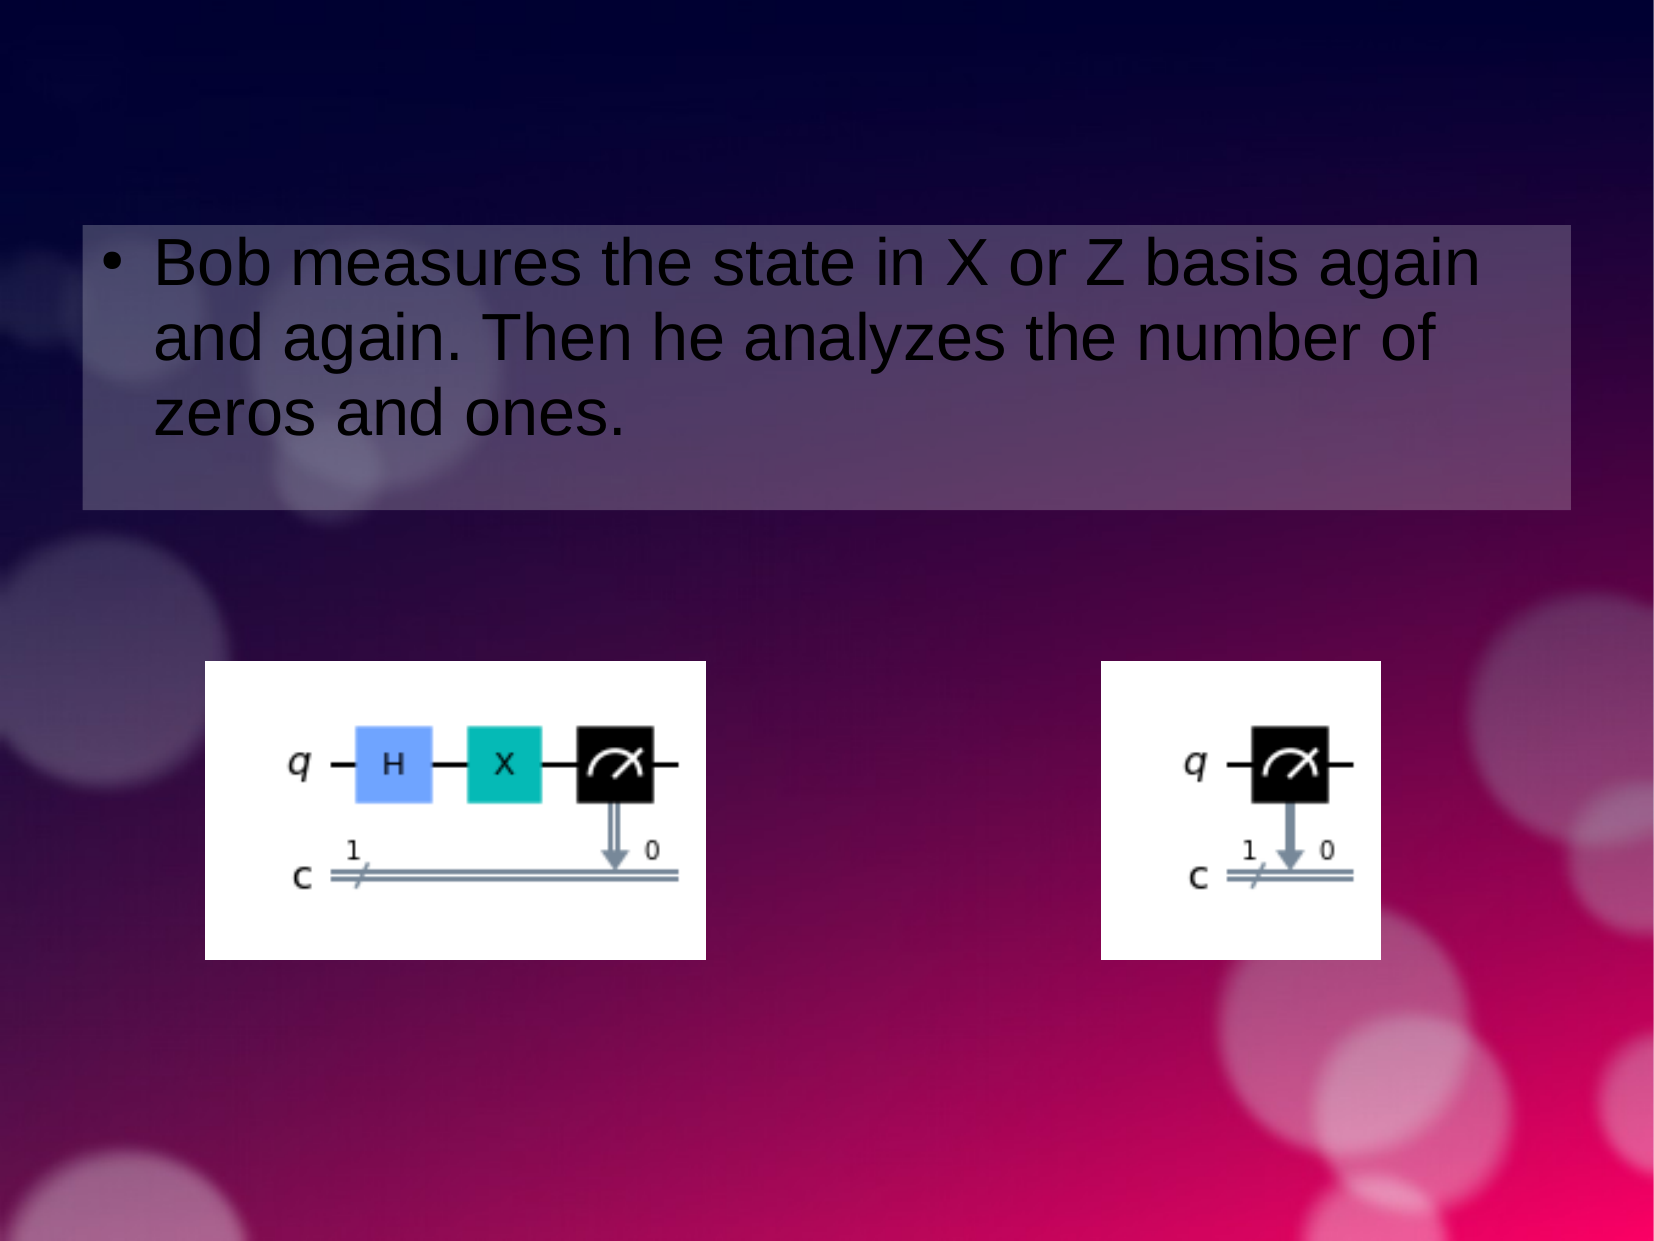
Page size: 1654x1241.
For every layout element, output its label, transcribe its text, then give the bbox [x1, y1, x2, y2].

list Bob measures the state in X or Z basis again and again. Then he analyzes the number of zeros and ones. [82, 225, 1571, 511]
picture [0, 0, 1654, 1241]
